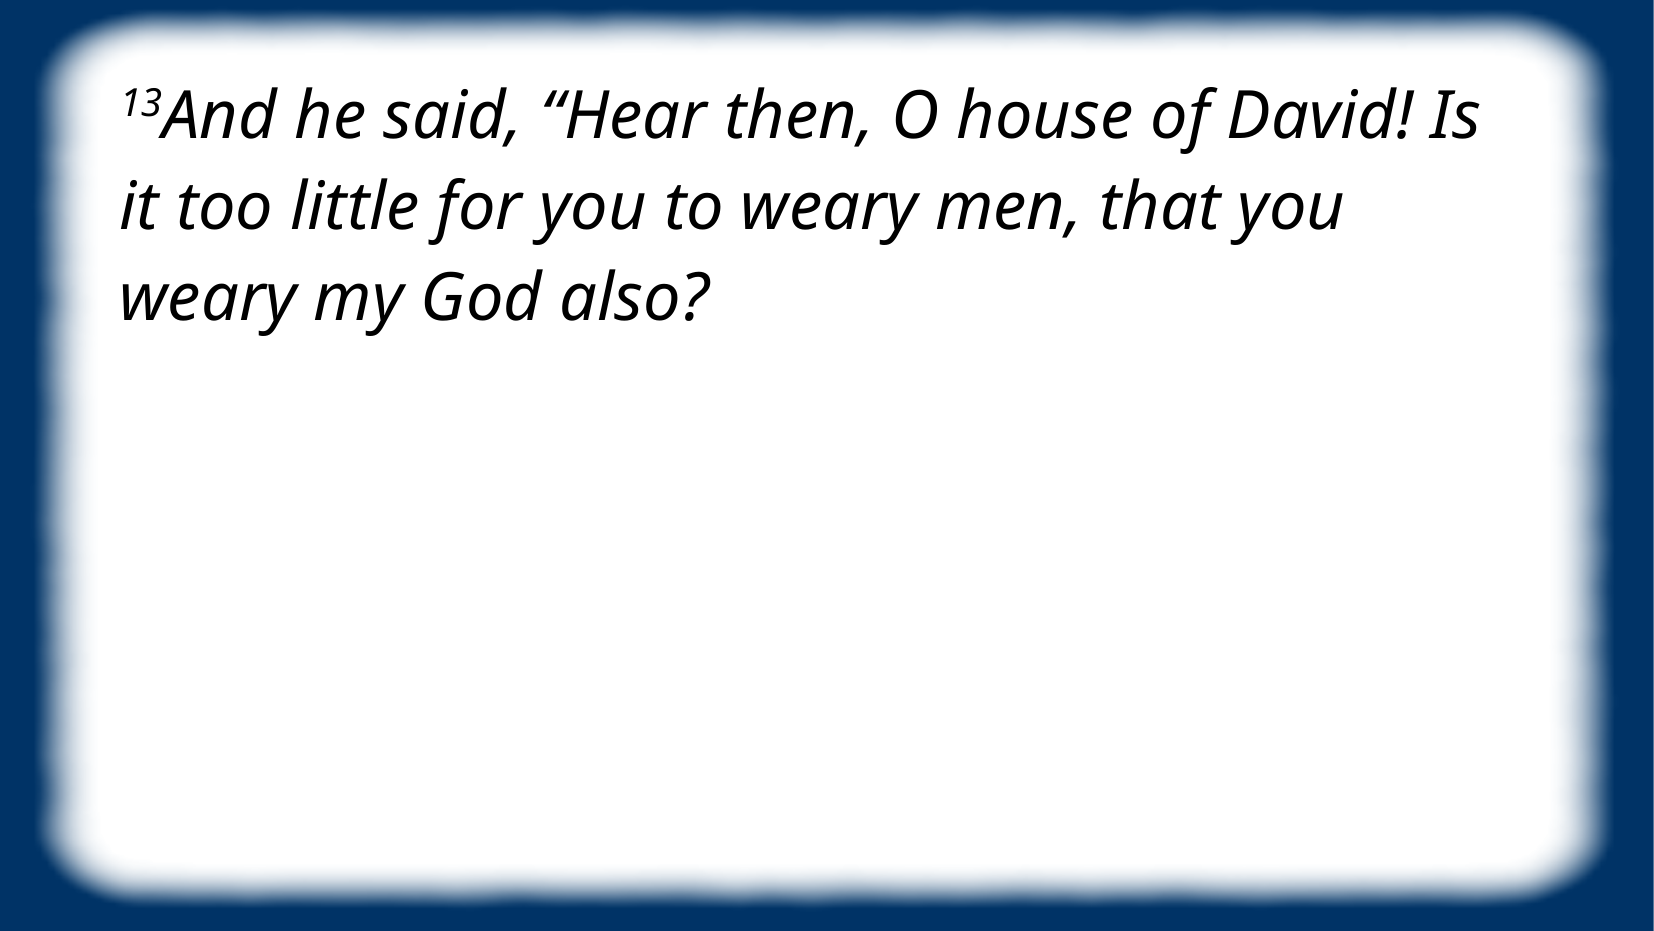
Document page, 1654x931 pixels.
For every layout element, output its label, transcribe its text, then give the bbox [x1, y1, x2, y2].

text_box 13And he said, “Hear then, O house of David! Is it too little for you to weary men, that you weary my God also? [105, 60, 1546, 342]
picture [0, 0, 1654, 931]
